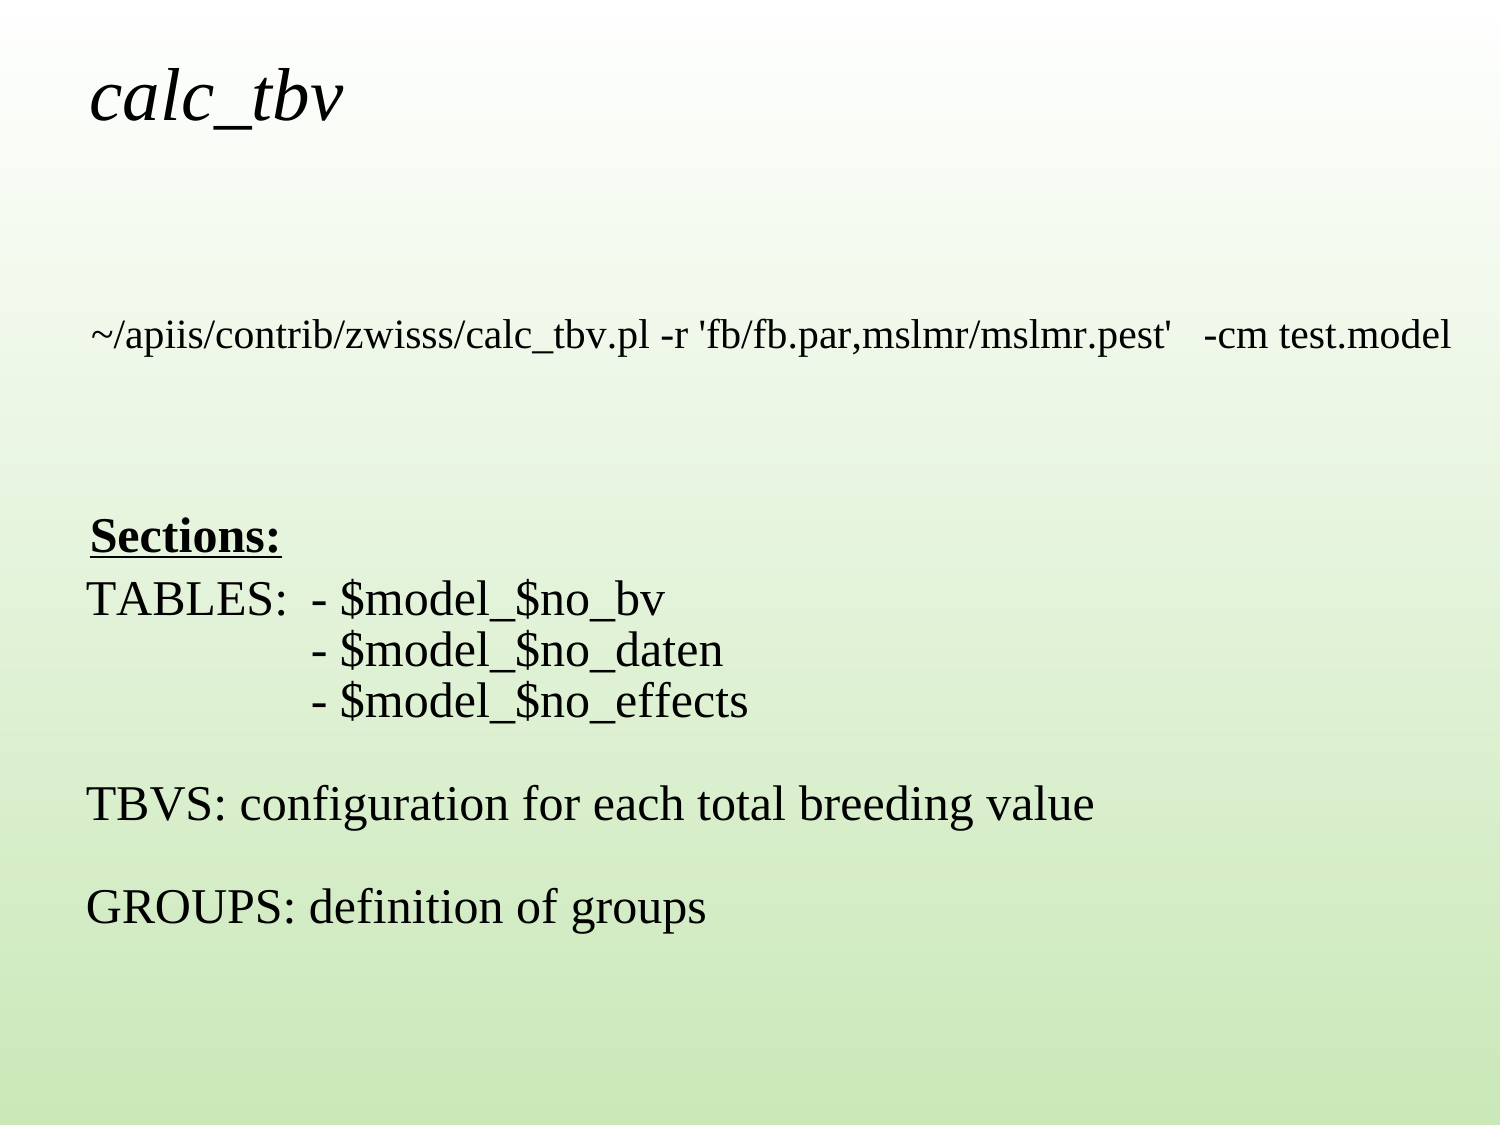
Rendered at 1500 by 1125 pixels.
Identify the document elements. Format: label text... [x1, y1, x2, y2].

text_box calc_tbv [75, 51, 359, 150]
text_box ~/apiis/contrib/zwisss/calc_tbv.pl -r 'fb/fb.par,mslmr/mslmr.pest' -cm test.model [65, 306, 1500, 368]
text_box TABLES: - $model_$no_bv - $model_$no_daten - $model_$no_effects TBVS: configuration for each total breeding value GROUPS: definition of groups [71, 566, 1111, 997]
text_box Sections: [75, 504, 297, 575]
